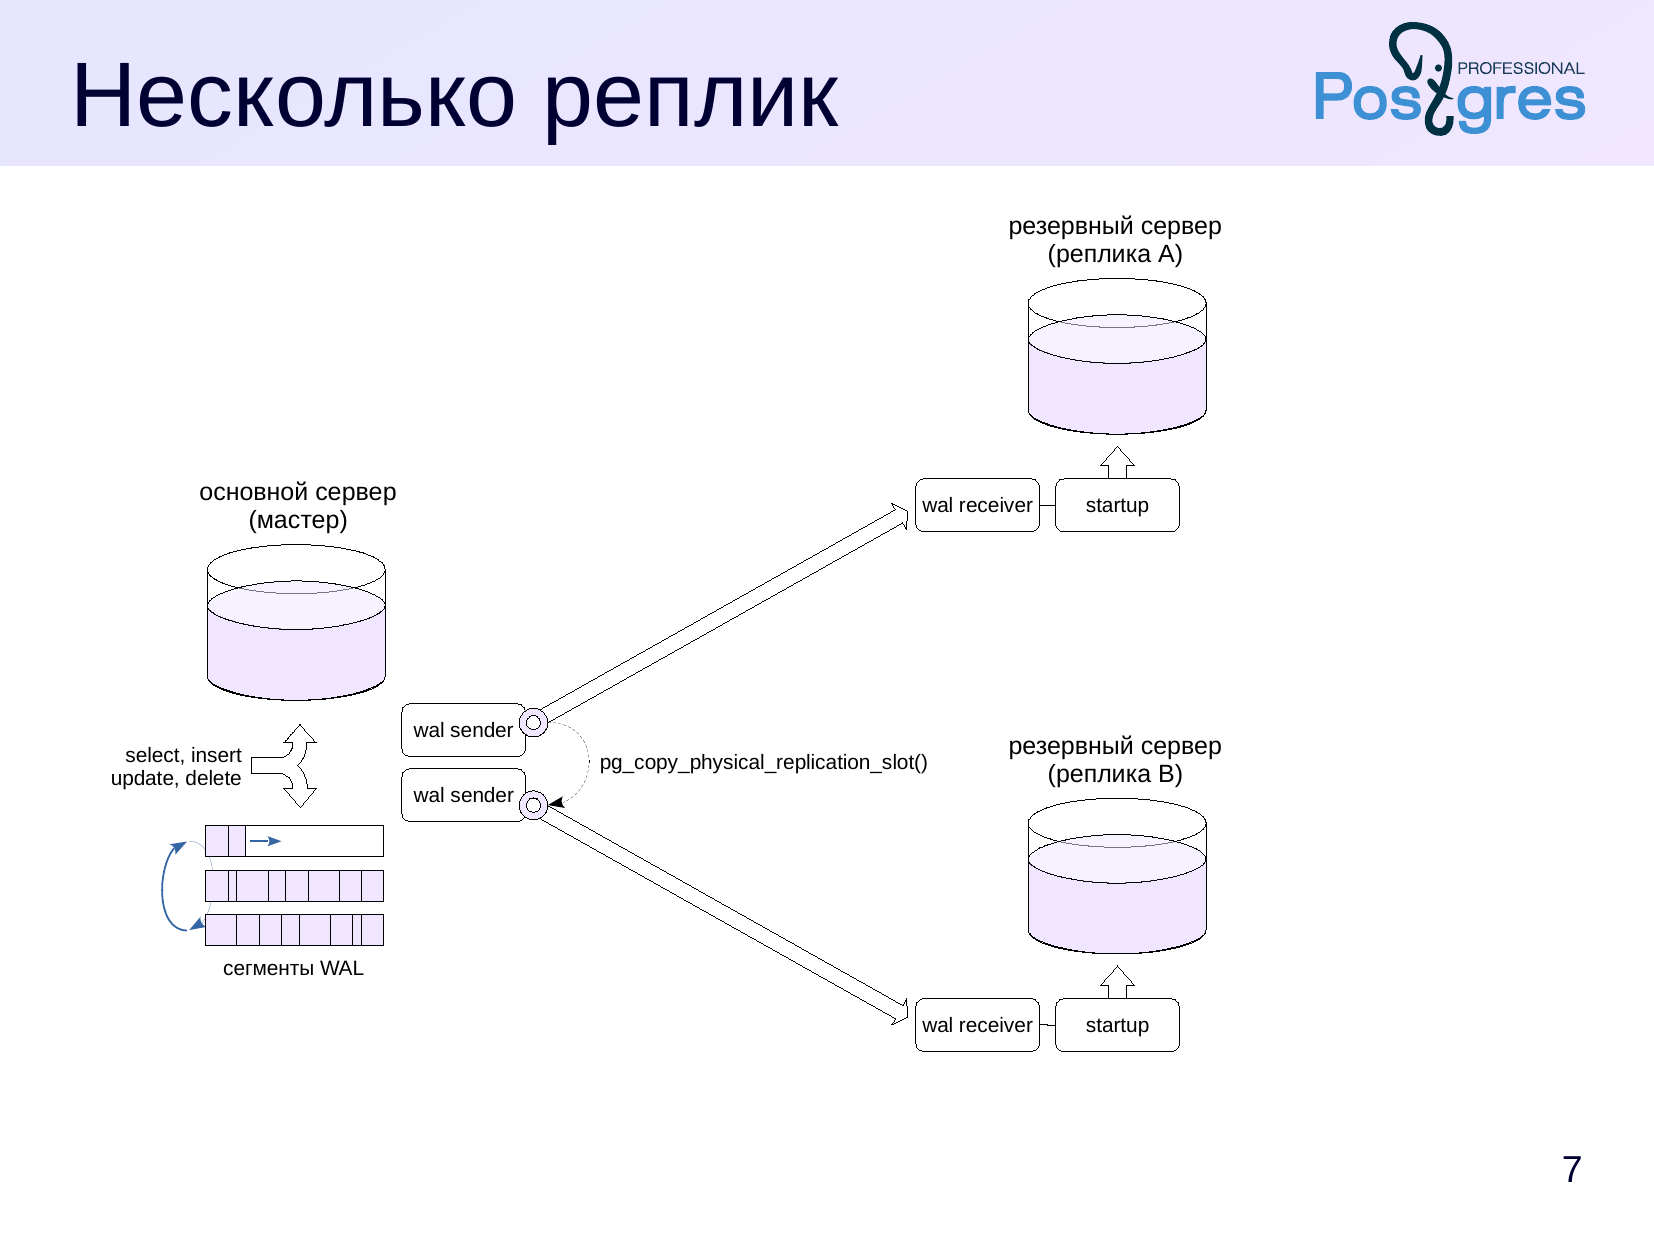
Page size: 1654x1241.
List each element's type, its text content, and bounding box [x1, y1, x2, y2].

text_box [1100, 446, 1135, 478]
title Несколько реплик [70, 43, 1241, 147]
text_box select, insert update, delete [96, 736, 257, 799]
text_box startup [1055, 478, 1180, 532]
text_box резервный сервер (реплика B) [993, 724, 1238, 796]
text_box резервный сервер (реплика A) [993, 204, 1238, 276]
text_box [206, 826, 246, 856]
text_box wal sender [401, 703, 526, 757]
text_box wal receiver [915, 478, 1040, 532]
text_box pg_copy_physical_replication_slot() [585, 743, 944, 782]
text_box [1100, 965, 1135, 998]
text_box сегменты WAL [208, 949, 380, 988]
text_box [206, 915, 383, 945]
text_box wal sender [401, 768, 526, 822]
text_box wal receiver [915, 998, 1040, 1052]
text_box основной сервер (мастер) [184, 470, 413, 542]
text_box [206, 871, 383, 901]
text_box [257, 724, 317, 808]
text_box [1028, 278, 1207, 435]
text_box [1028, 798, 1207, 954]
text_box [207, 544, 386, 701]
text_box startup [1055, 998, 1180, 1052]
text_box [519, 503, 908, 737]
text_box [519, 790, 908, 1025]
